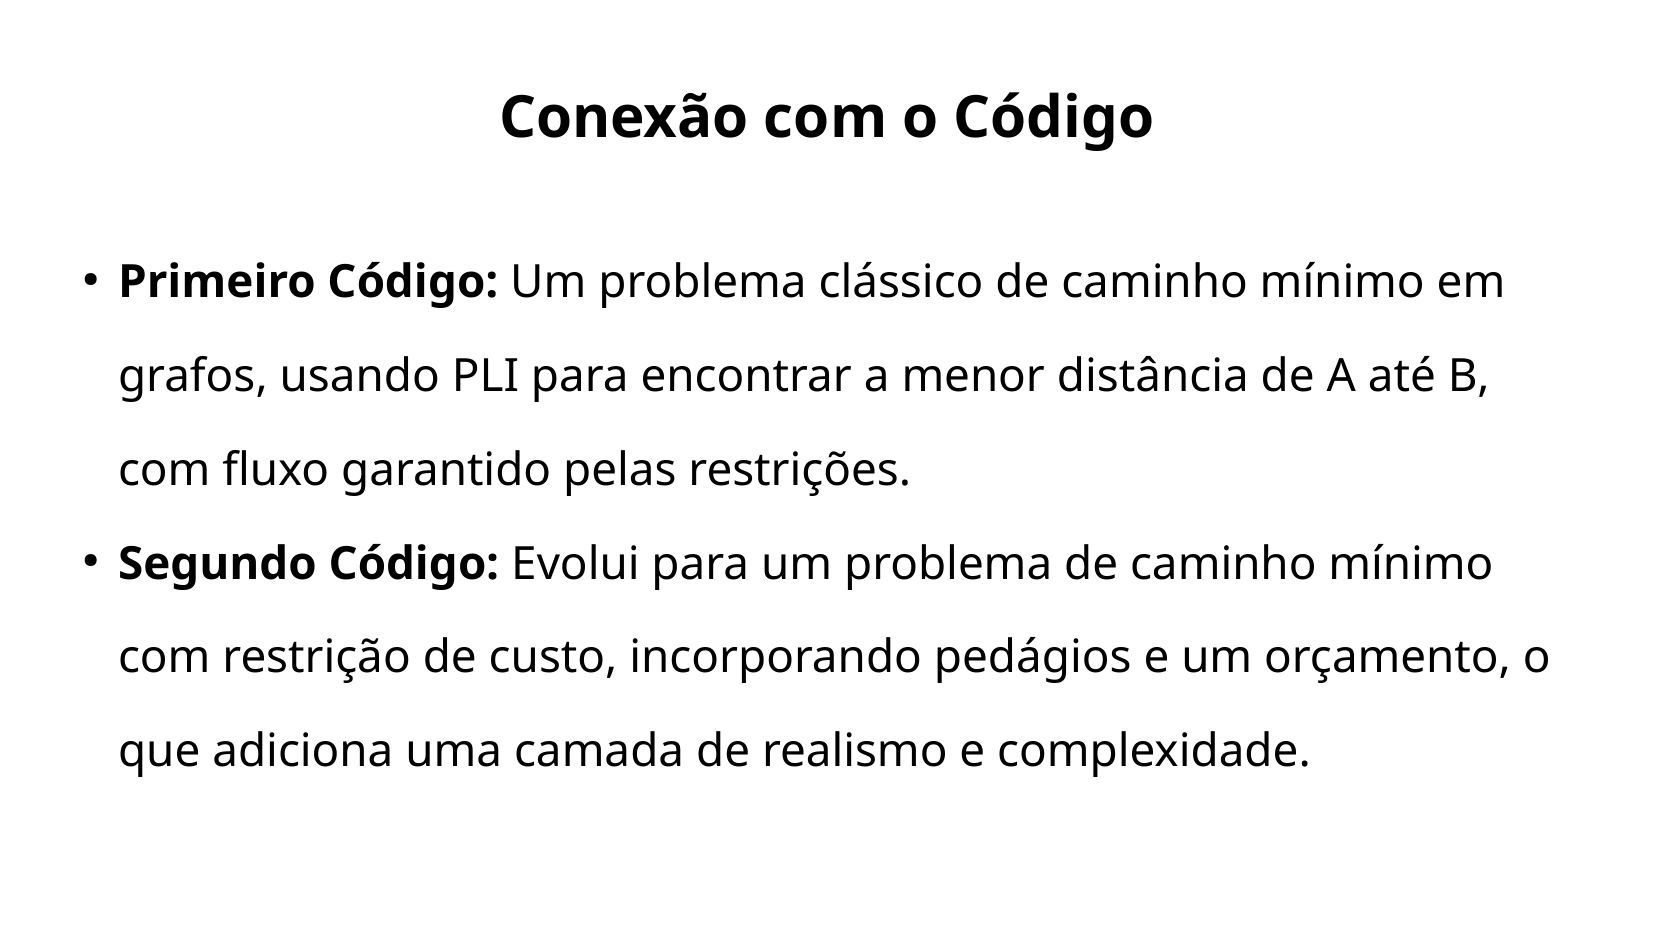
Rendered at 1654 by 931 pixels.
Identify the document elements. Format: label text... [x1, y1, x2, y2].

title Conexão com o Código [82, 37, 1571, 193]
subtitle Primeiro Código: Um problema clássico de caminho mínimo em grafos, usando PLI para encontrar a menor distância de A até B, com fluxo garantido pelas restrições. Segundo Código: Evolui para um problema de caminho mínimo com restrição de custo, incorporando pedágios e um orçamento, o que adiciona uma camada de realismo e complexidade. [82, 217, 1571, 827]
